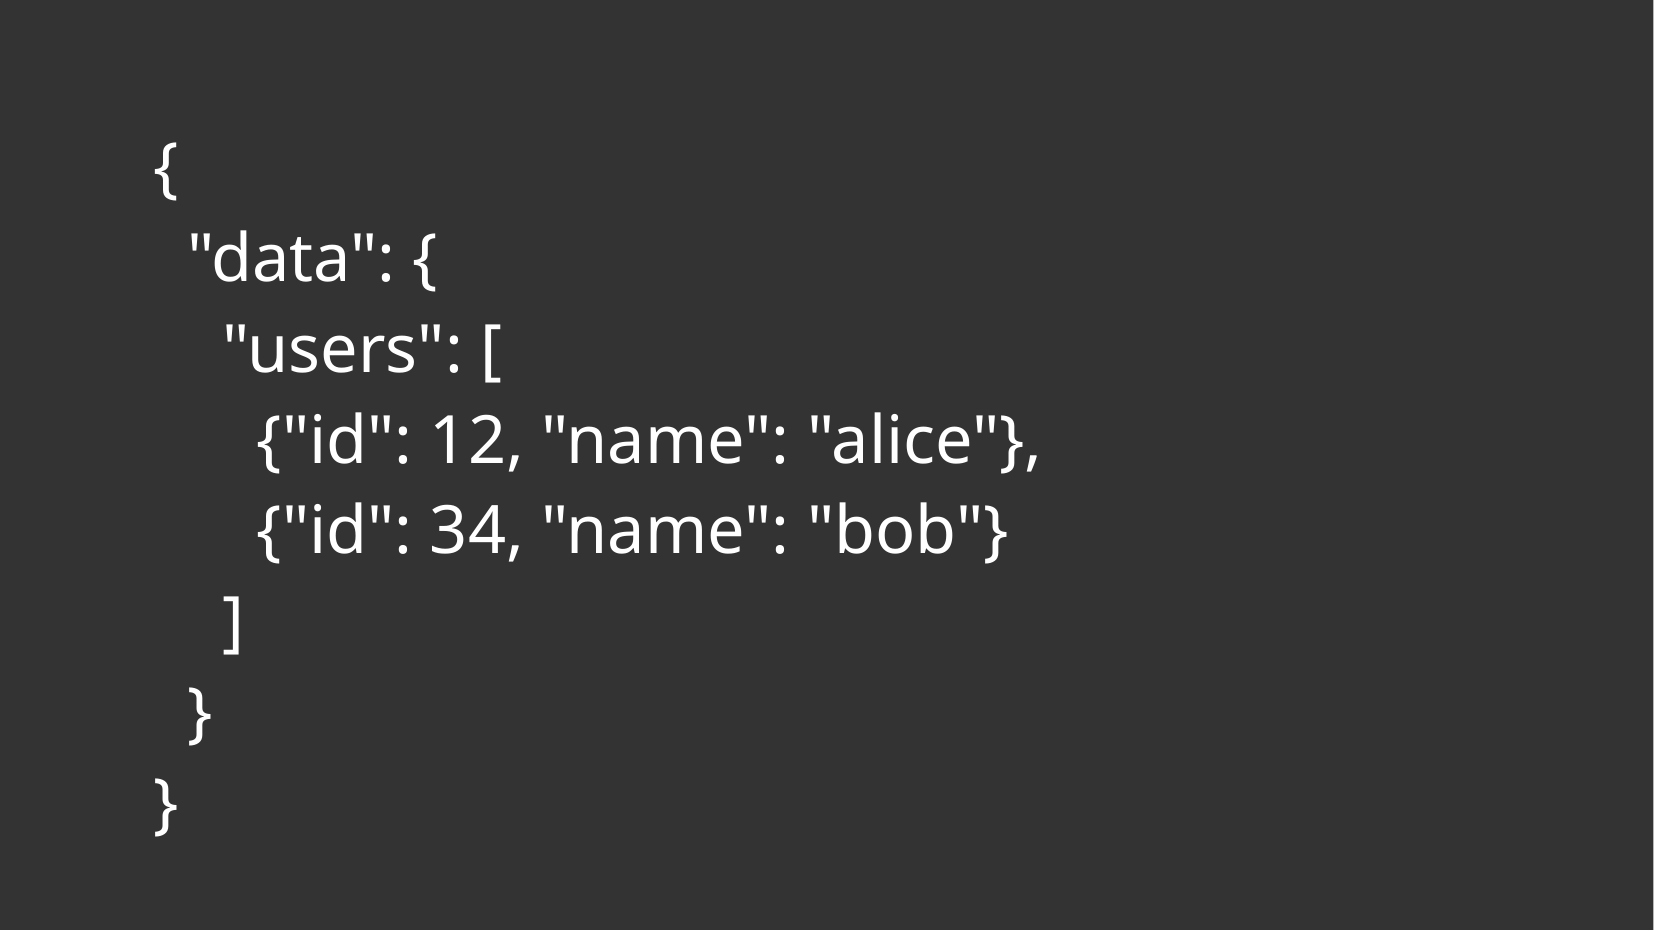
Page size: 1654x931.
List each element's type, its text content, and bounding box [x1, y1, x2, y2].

list { "data": { "users": [ {"id": 12, "name": "alice"}, {"id": 34, "name": "bob"} ] } } [82, 119, 1571, 931]
